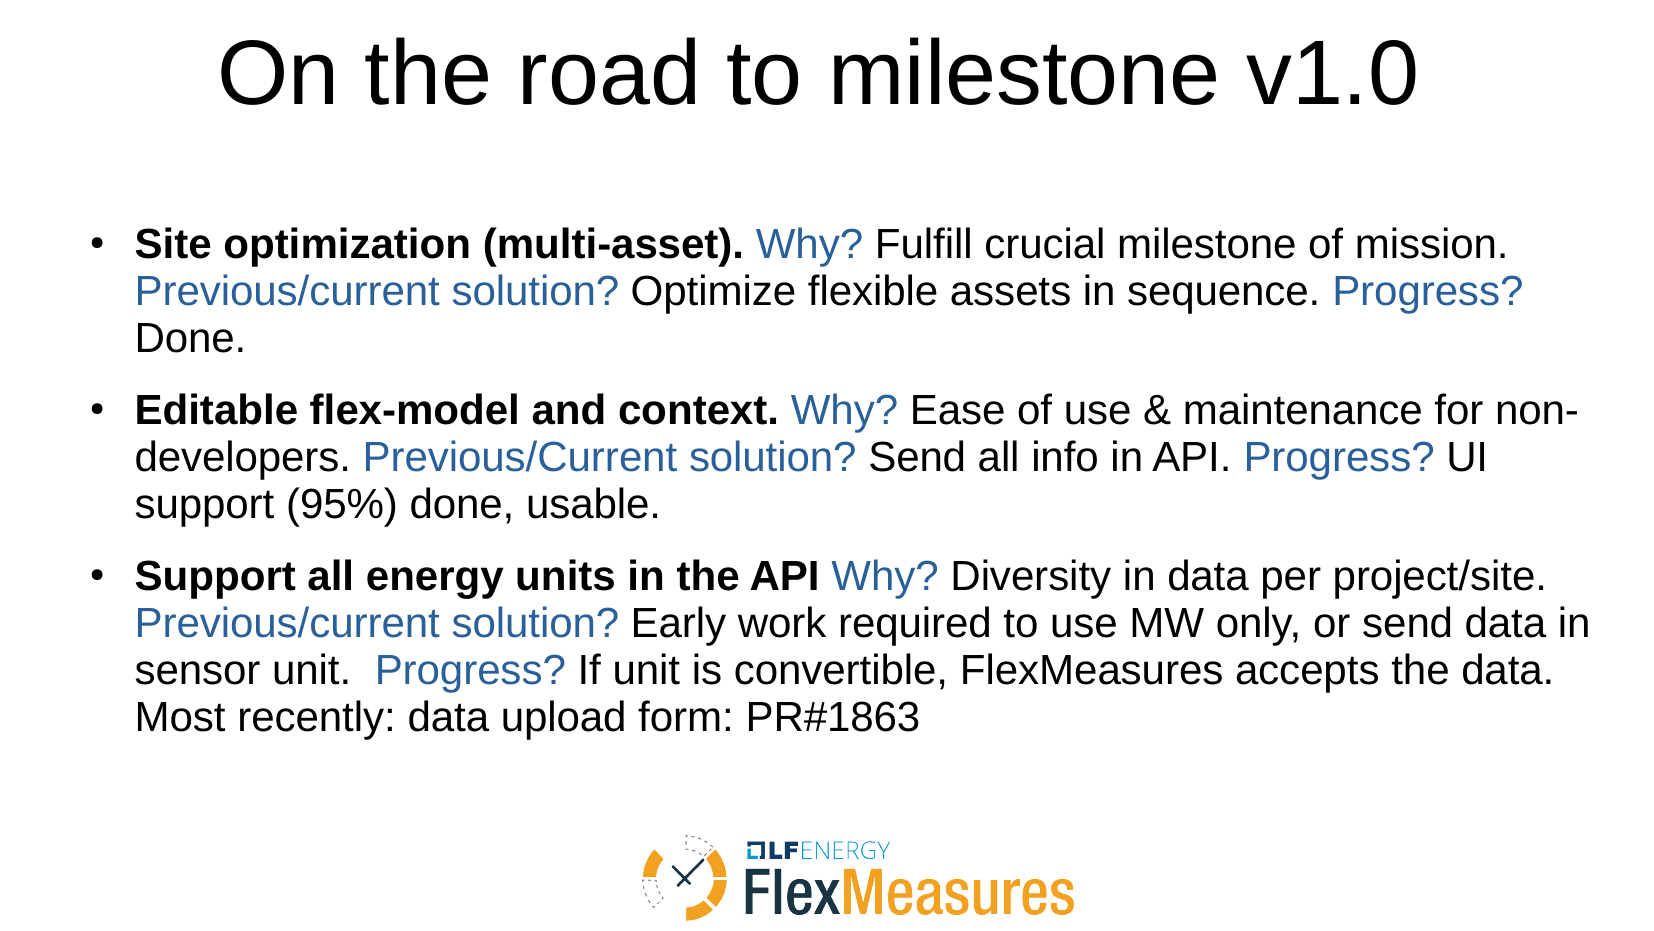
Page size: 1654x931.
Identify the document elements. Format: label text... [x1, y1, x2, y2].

picture [642, 835, 1074, 921]
list Site optimization (multi-asset). Why? Fulfill crucial milestone of mission. Previous/current solution? Optimize flexible assets in sequence. Progress? Done. Editable flex-model and context. Why? Ease of use & maintenance for non-developers. Previous/Current solution? Send all info in API. Progress? UI support (95%) done, usable. Support all energy units in the API Why? Diversity in data per project/site. Previous/current solution? Early work required to use MW only, or send data in sensor unit. Progress? If unit is convertible, FlexMeasures accepts the data. Most recently: data upload form: PR#1863 [75, 77, 1613, 753]
title On the road to milestone v1.0 [75, 0, 1564, 77]
